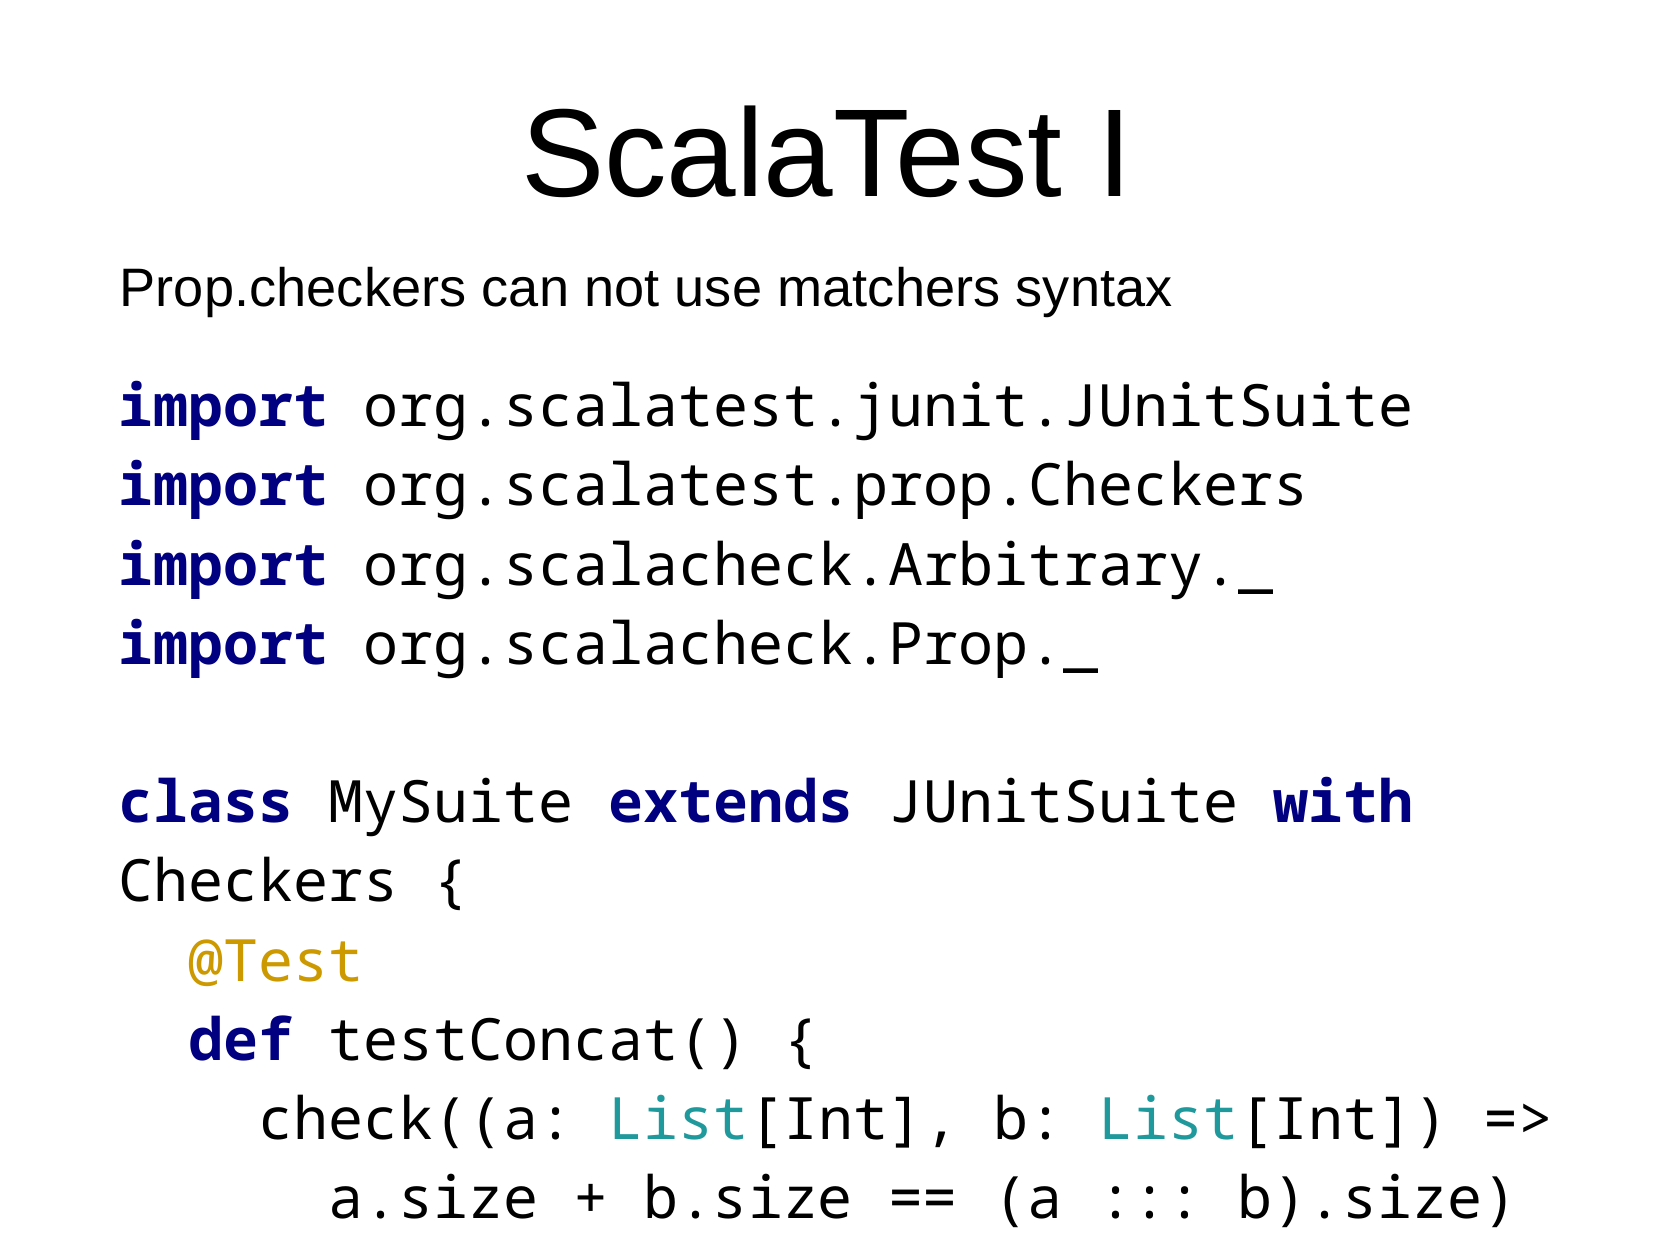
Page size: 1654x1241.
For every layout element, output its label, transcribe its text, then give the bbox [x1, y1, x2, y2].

text_box Prop.checkers can not use matchers syntax [105, 250, 1189, 326]
title ScalaTest I [82, 49, 1571, 257]
text_box import org.scalatest.junit.JUnitSuite import org.scalatest.prop.Checkers import org.scalacheck.Arbitrary._ import org.scalacheck.Prop._ class MySuite extends JUnitSuite with Checkers { @Test def testConcat() { check((a: List[Int], b: List[Int]) => a.size + b.size == (a ::: b).size) } } [103, 356, 1594, 1212]
